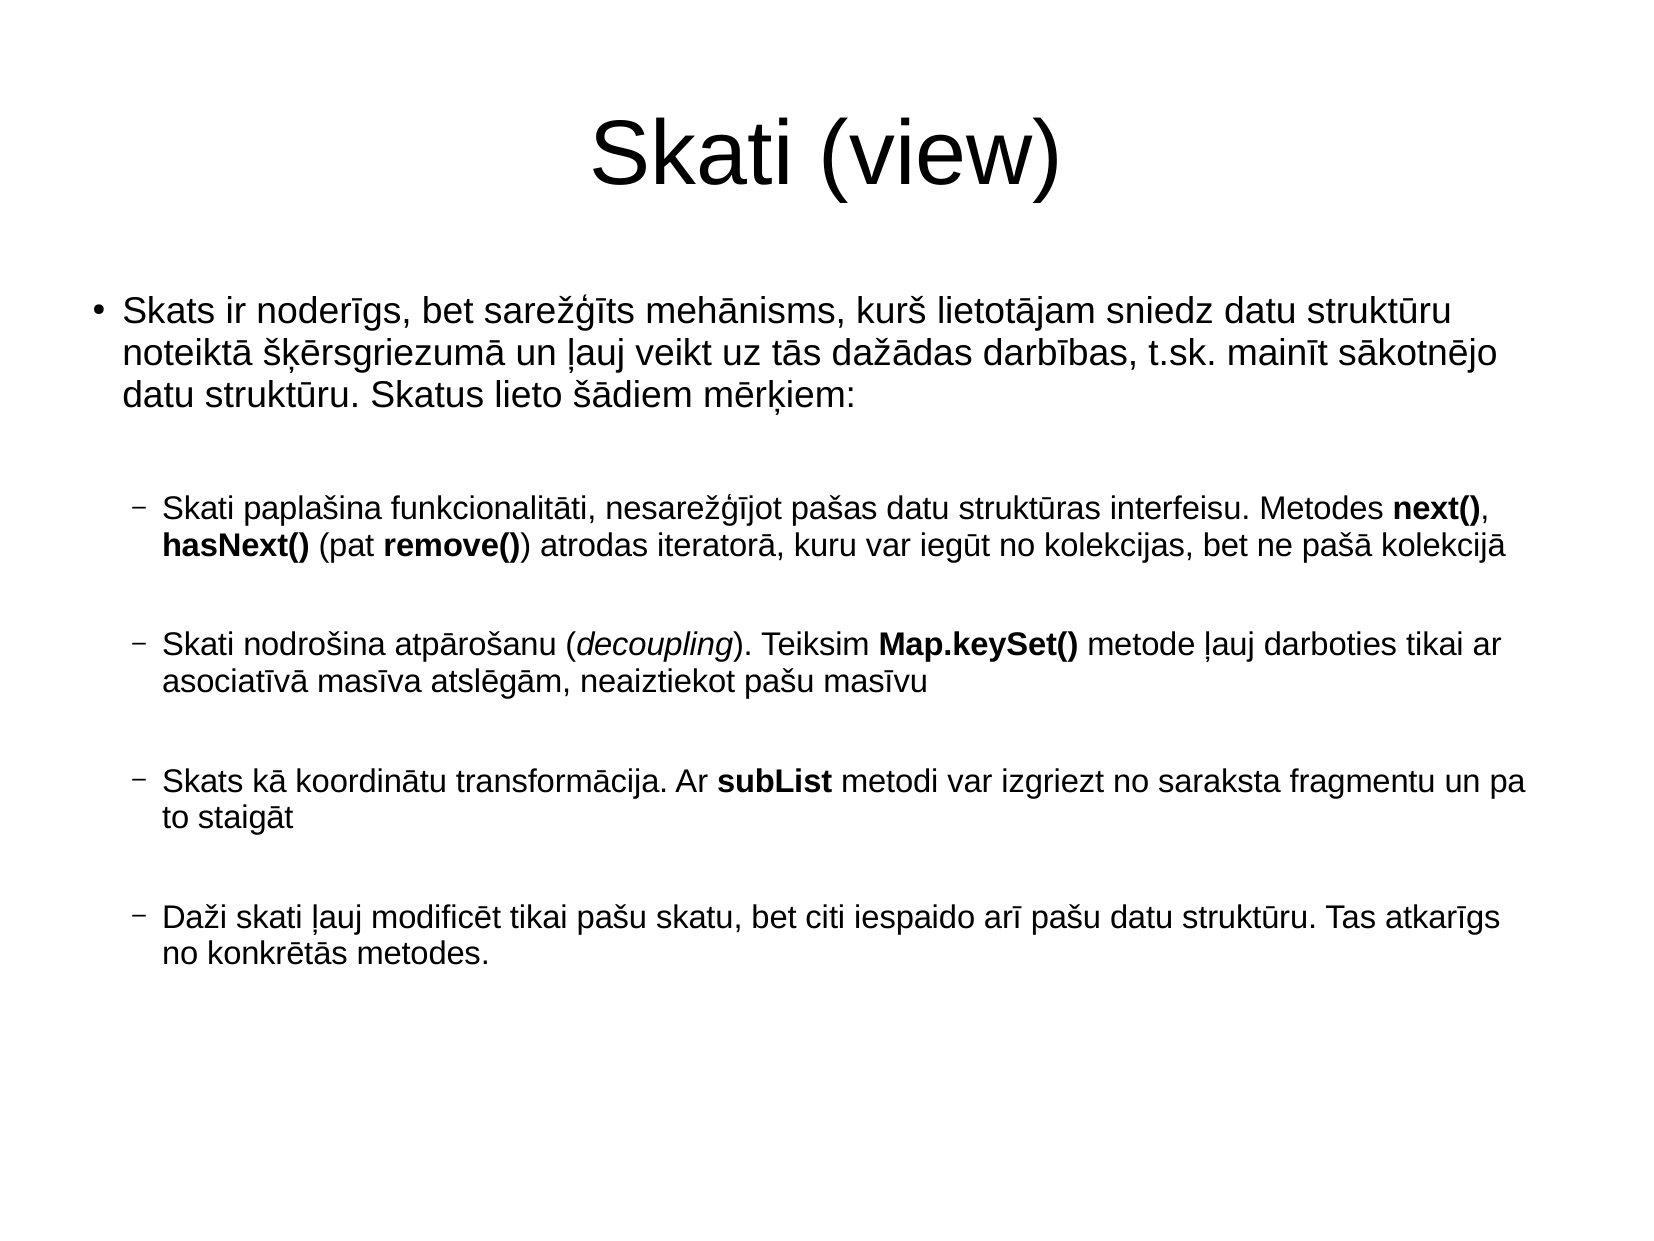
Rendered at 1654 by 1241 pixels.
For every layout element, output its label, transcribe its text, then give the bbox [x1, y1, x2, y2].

list Skats ir noderīgs, bet sarežģīts mehānisms, kurš lietotājam sniedz datu struktūru noteiktā šķērsgriezumā un ļauj veikt uz tās dažādas darbības, t.sk. mainīt sākotnējo datu struktūru. Skatus lieto šādiem mērķiem: Skati paplašina funkcionalitāti, nesarežģījot pašas datu struktūras interfeisu. Metodes next(), hasNext() (pat remove()) atrodas iteratorā, kuru var iegūt no kolekcijas, bet ne pašā kolekcijā Skati nodrošina atpārošanu (decoupling). Teiksim Map.keySet() metode ļauj darboties tikai ar asociatīvā masīva atslēgām, neaiztiekot pašu masīvu Skats kā koordinātu transformācija. Ar subList metodi var izgriezt no saraksta fragmentu un pa to staigāt Daži skati ļauj modificēt tikai pašu skatu, bet citi iespaido arī pašu datu struktūru. Tas atkarīgs no konkrētās metodes. [82, 290, 1538, 1010]
title Skati (view) [82, 49, 1571, 257]
